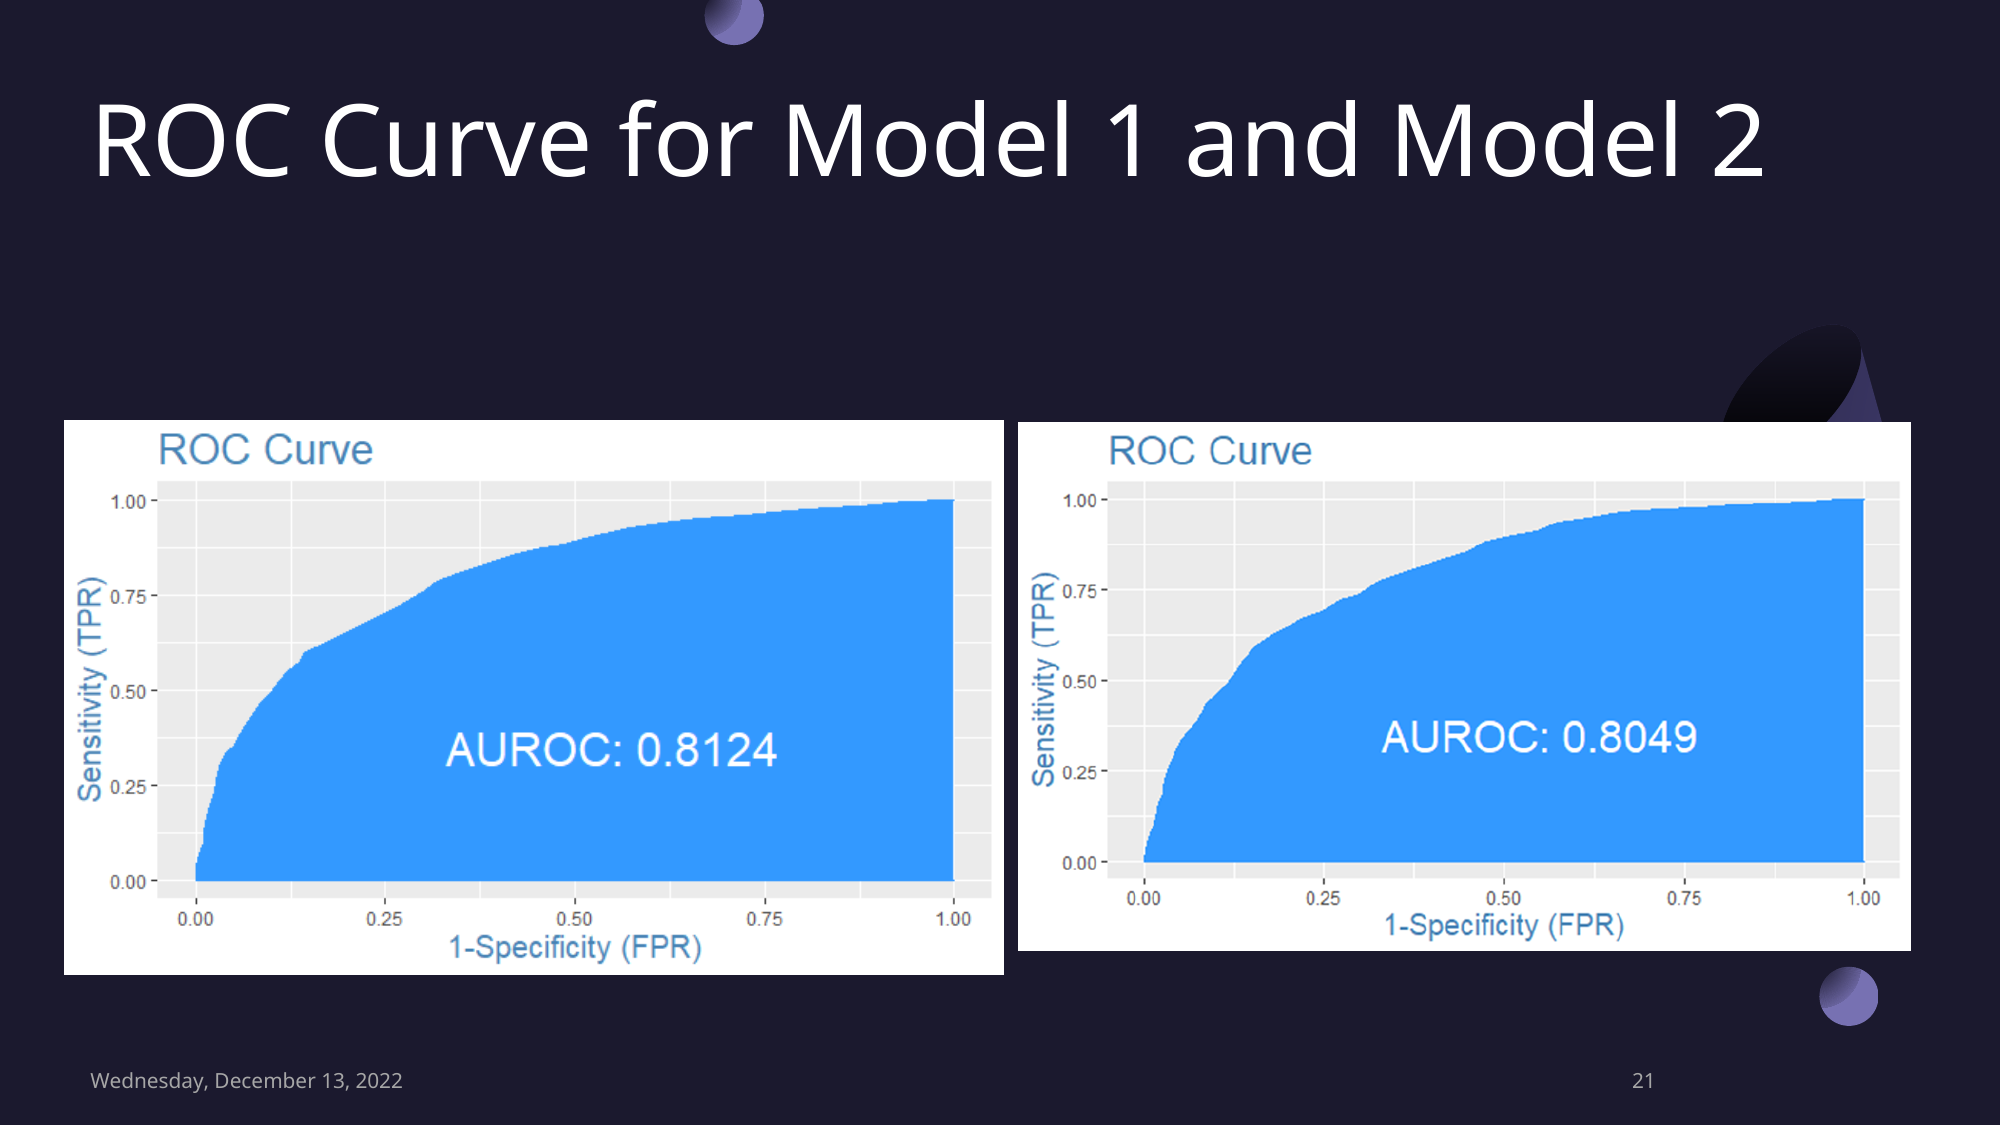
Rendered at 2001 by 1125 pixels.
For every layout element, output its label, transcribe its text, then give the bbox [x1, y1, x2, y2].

text_box [704, 0, 764, 46]
picture [64, 420, 1004, 975]
picture [1018, 422, 1911, 951]
text_box Wednesday, December 13, 2022 [90, 1067, 522, 1093]
title ROC Curve for Model 1 and Model 2 [90, 90, 1911, 309]
text_box [1632, 1067, 1910, 1093]
text_box [1723, 324, 1882, 422]
